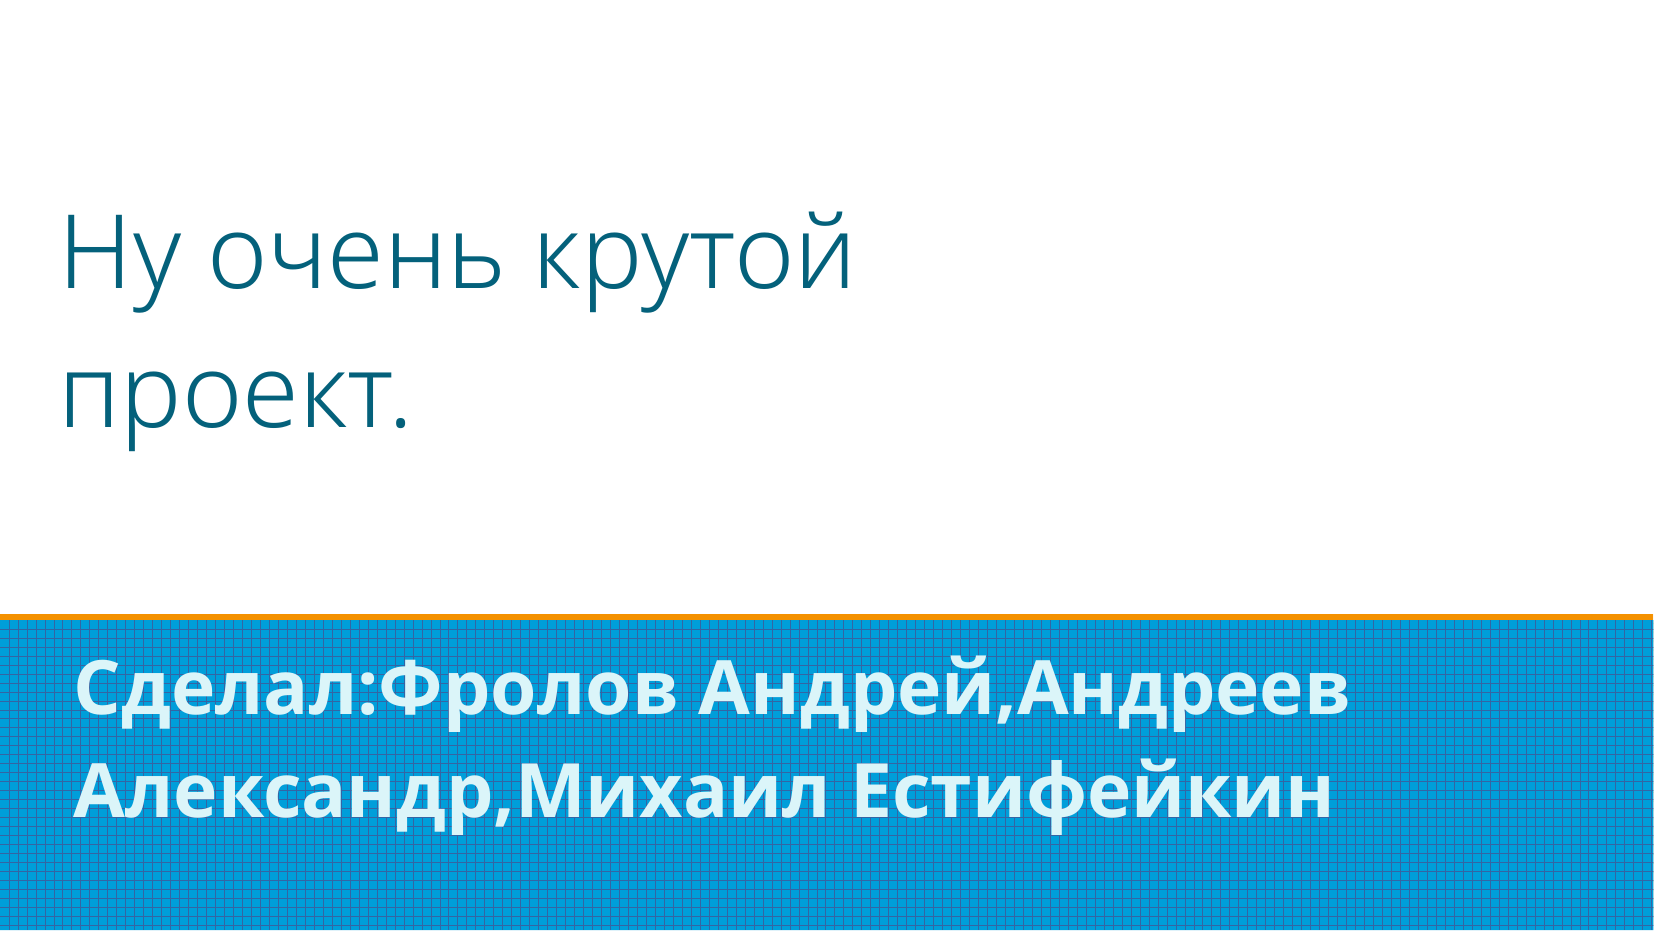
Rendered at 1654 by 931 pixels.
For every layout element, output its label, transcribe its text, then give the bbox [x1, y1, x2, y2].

subtitle Сделал:Фролов Андрей,Андреев Александр,Михаил Естифейкин [73, 634, 1551, 827]
title Ну очень крутой проект. [59, 177, 1167, 458]
